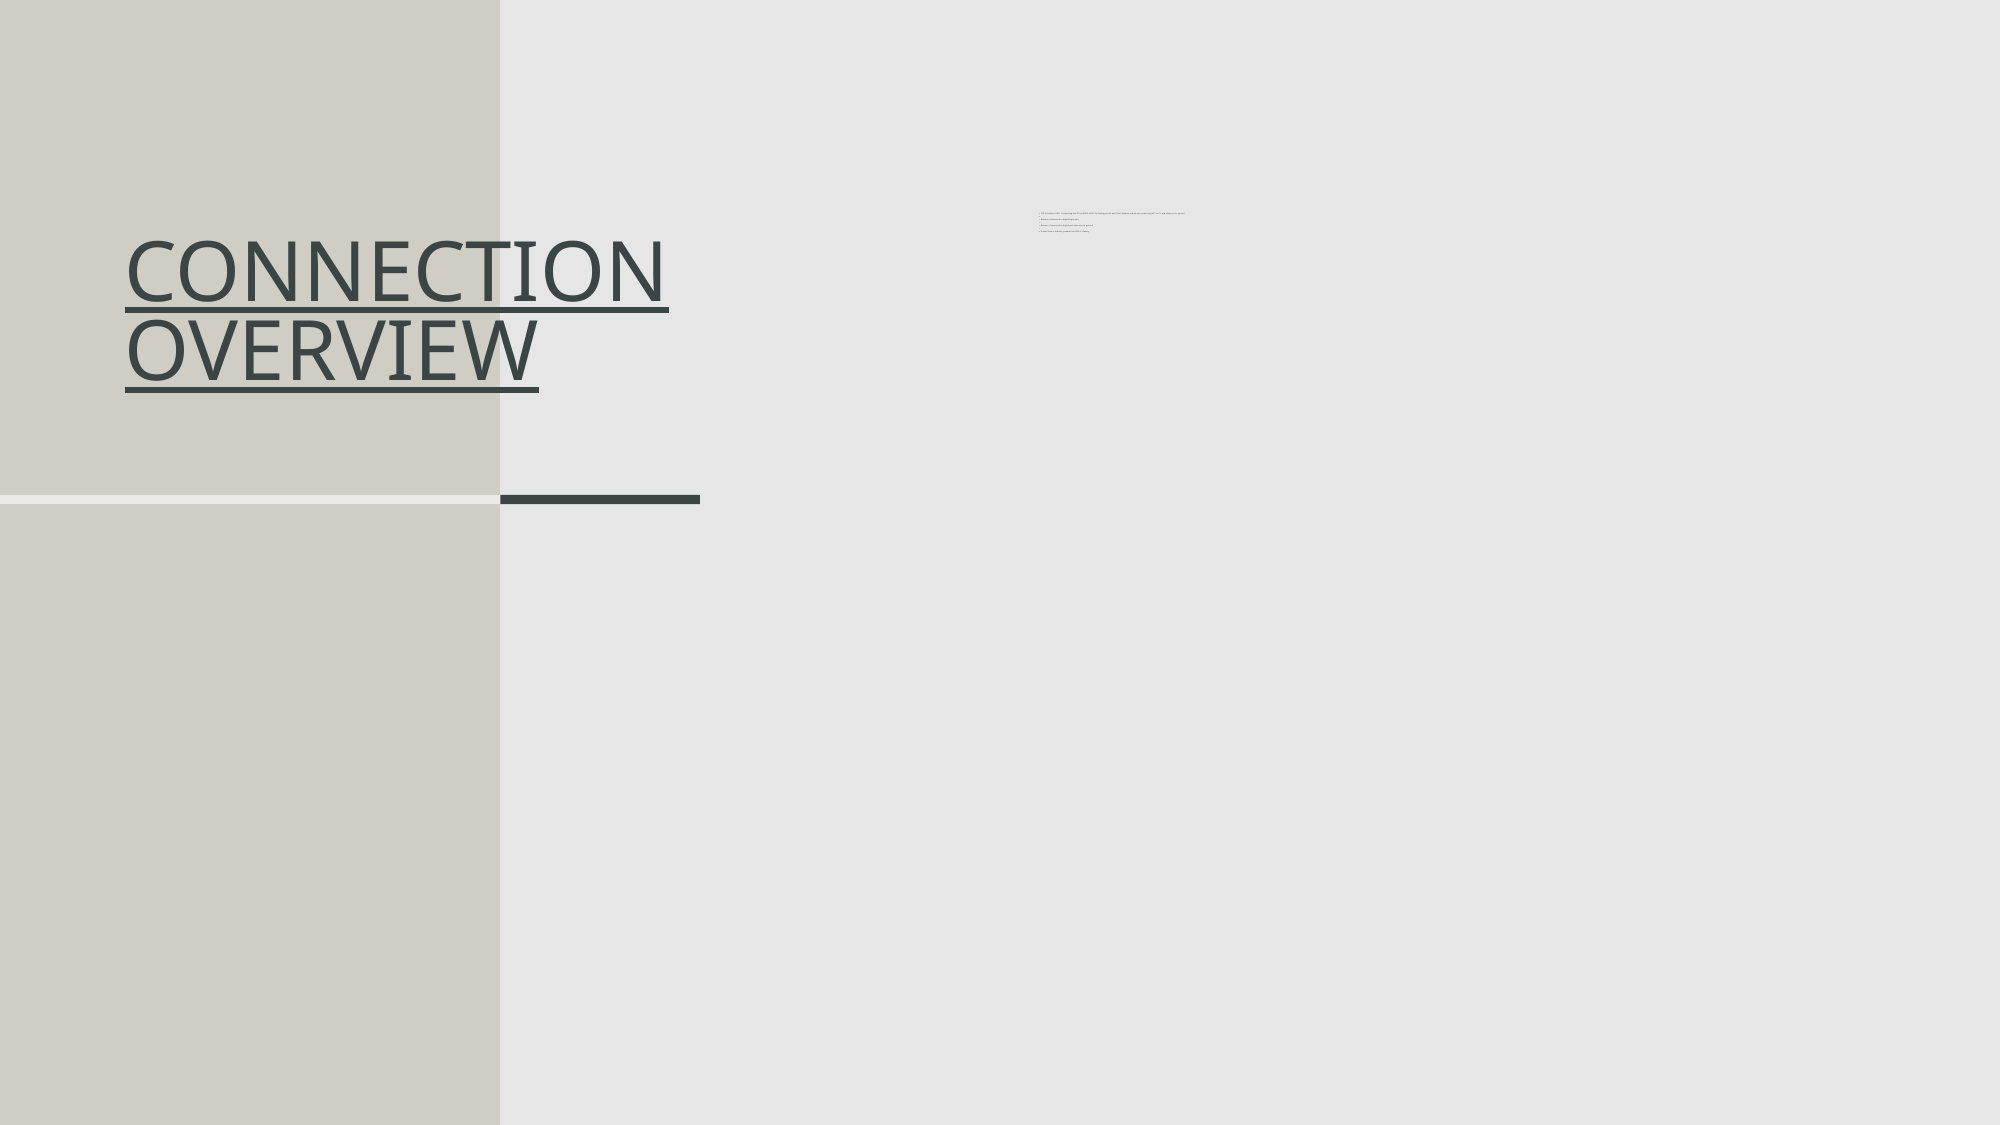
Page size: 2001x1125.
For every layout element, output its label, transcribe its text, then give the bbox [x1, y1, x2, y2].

title CONNECTION OVERVIEW [48, 67, 1229, 265]
list I2C to Arduino UNO : Connecting the SCL and SDA of I2C to Analog pins A5 and A4 of Arduino and we are connecting VCC to 5V and other pin to ground Buttons: Connected to digital input pins Buzzers: Connected to digital and other one to ground Power Source: Arduino powered via USB or Battery [164, 264, 1941, 943]
